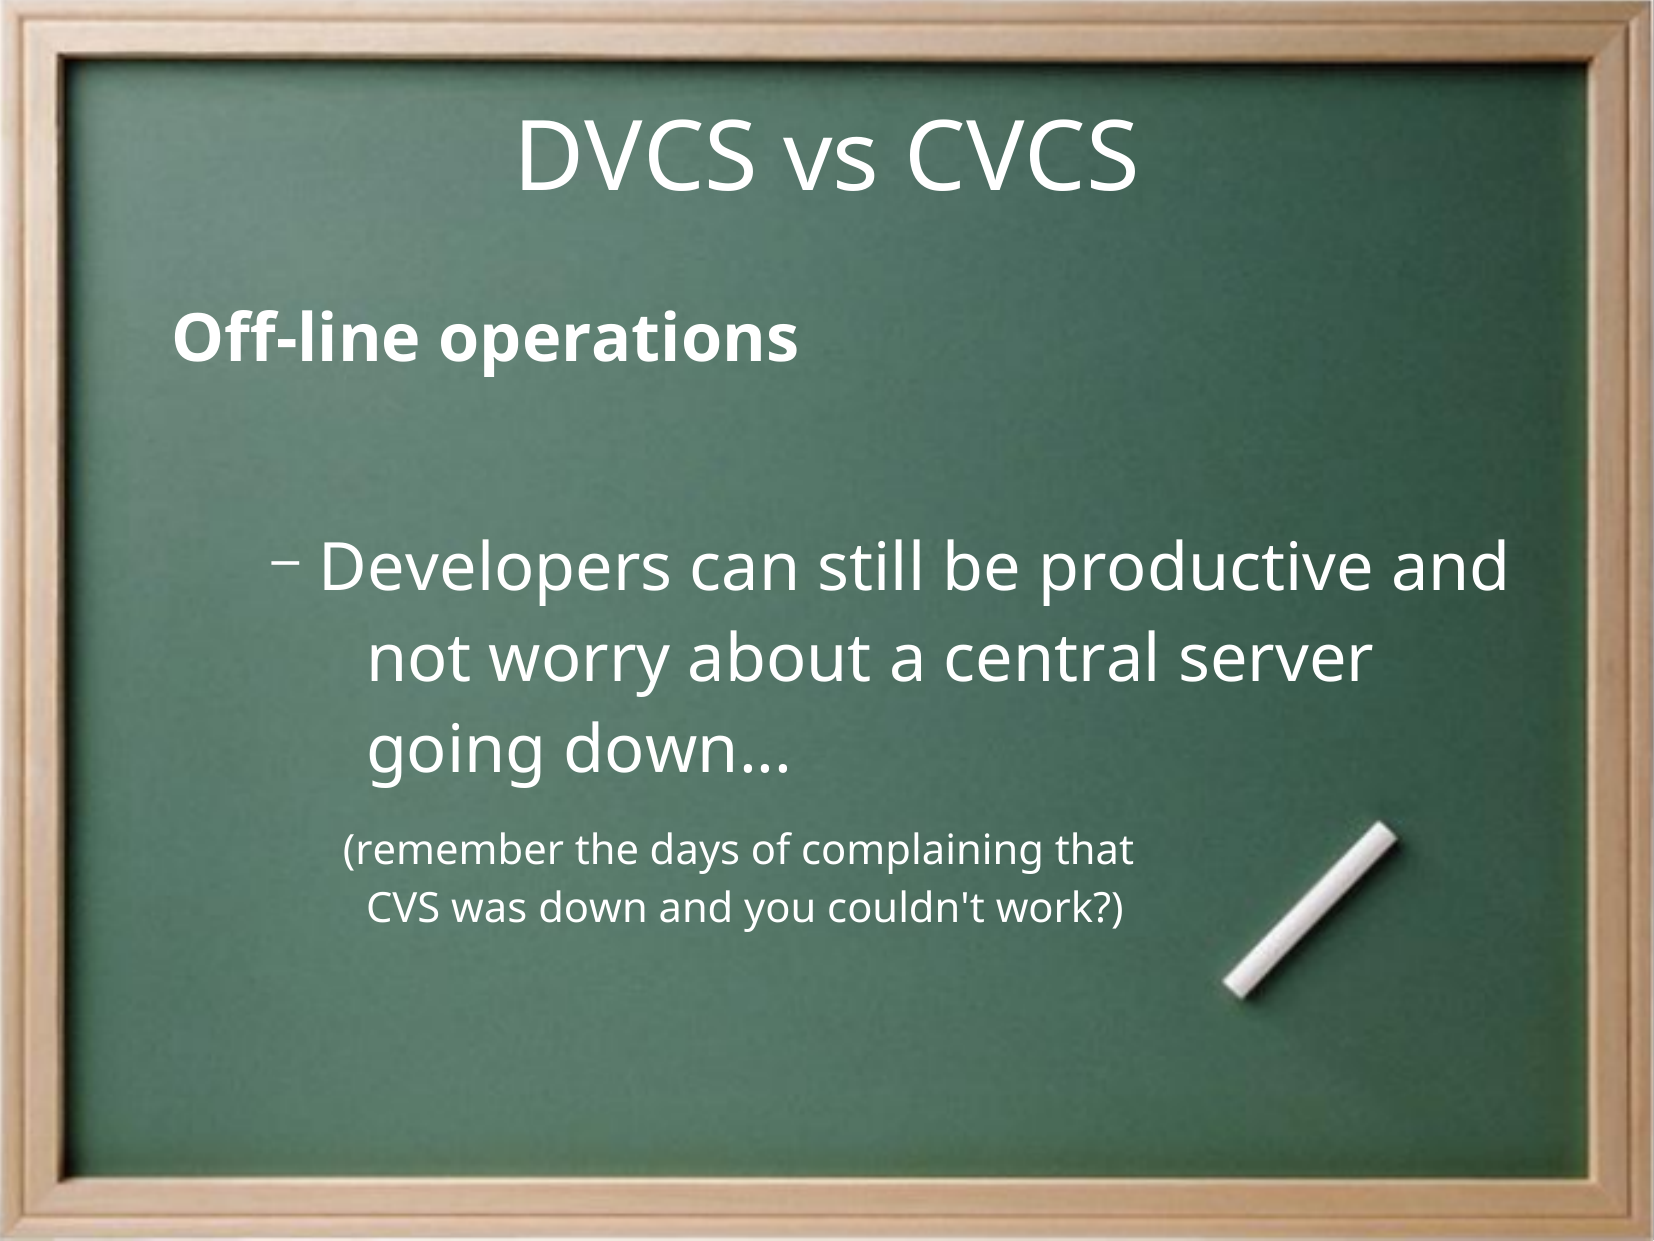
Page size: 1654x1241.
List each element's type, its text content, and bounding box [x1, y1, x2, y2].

picture [0, 0, 1654, 1241]
list Off-line operations Developers can still be productive and not worry about a central server going down... (remember the days of complaining that CVS was down and you couldn't work?) [82, 290, 1571, 1110]
title DVCS vs CVCS [82, 49, 1571, 257]
